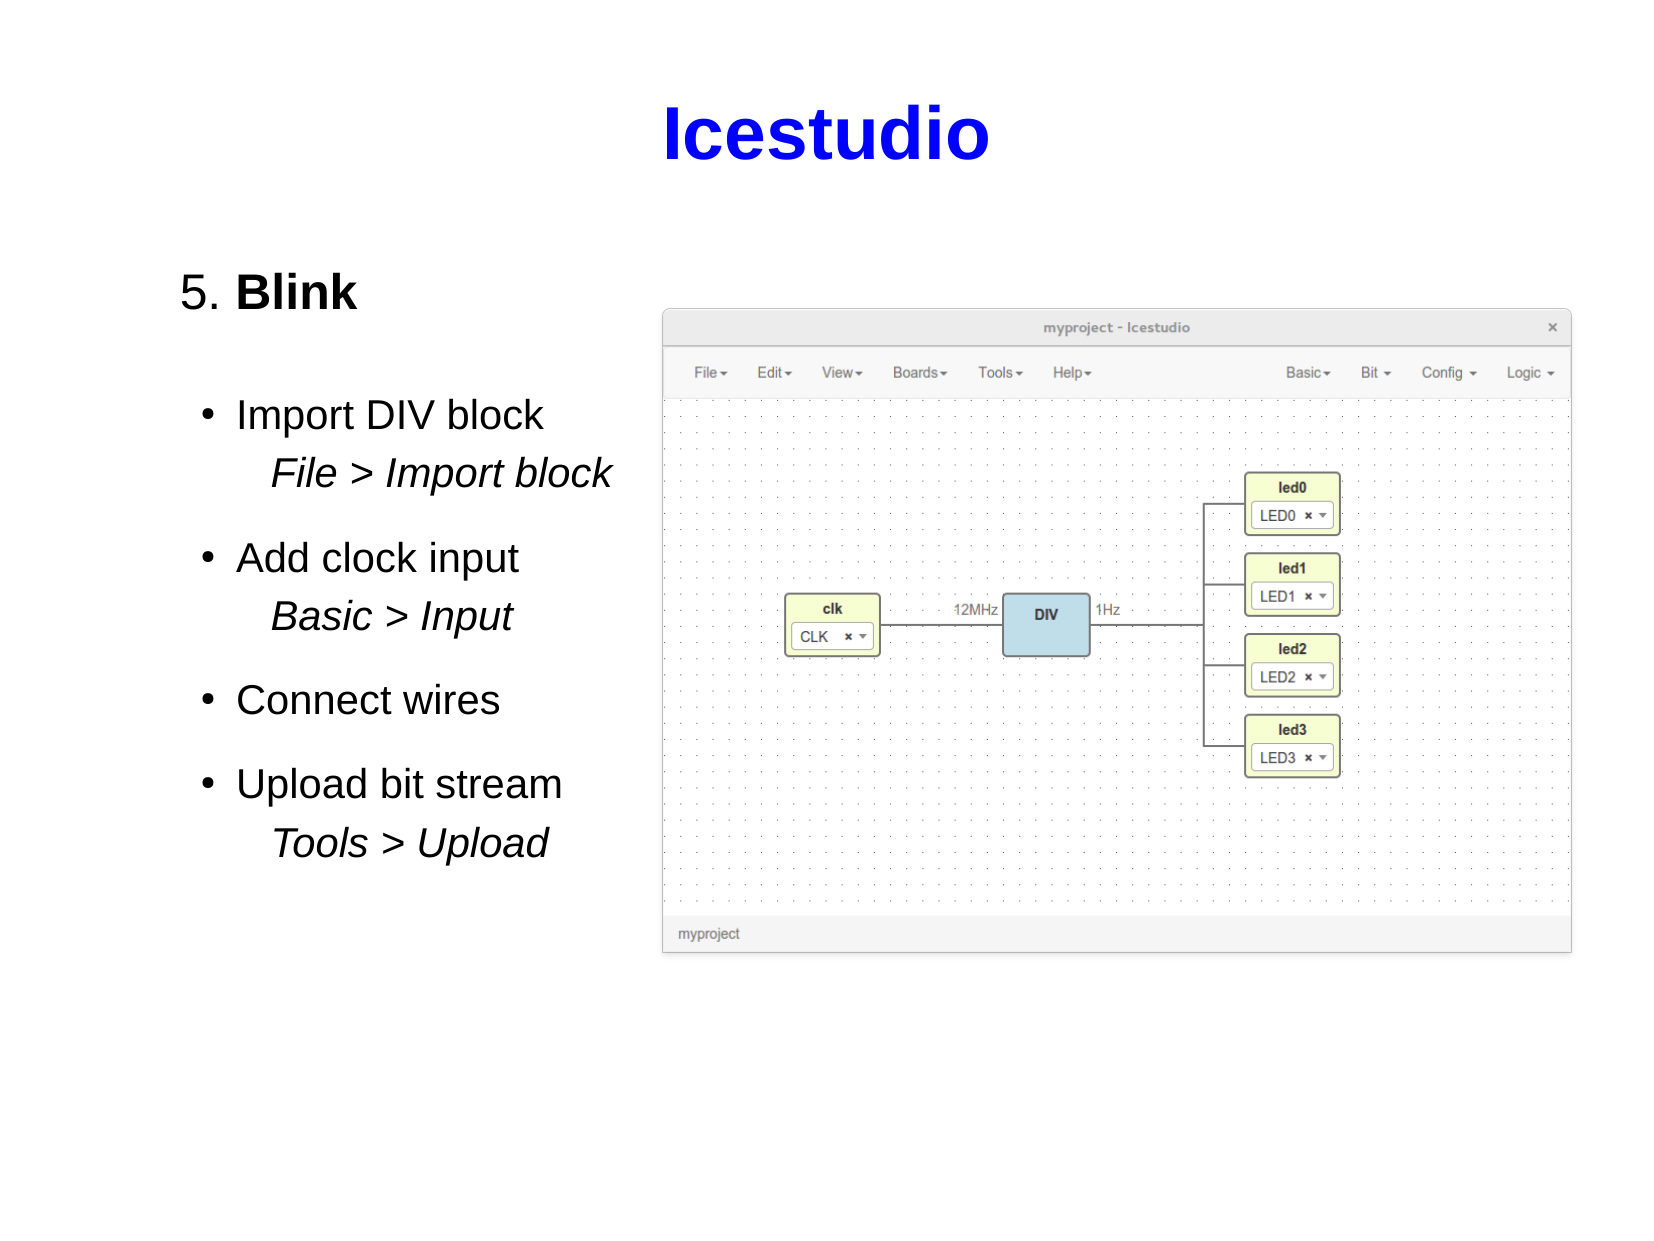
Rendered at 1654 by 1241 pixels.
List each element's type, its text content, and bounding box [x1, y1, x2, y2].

title Icestudio [82, 30, 1571, 238]
text_box 5. Blink [165, 239, 665, 345]
picture [652, 302, 1580, 963]
text_box Import DIV block File > Import block Add clock input Basic > Input Connect wires Upload bit stream Tools > Upload [185, 384, 1486, 1192]
